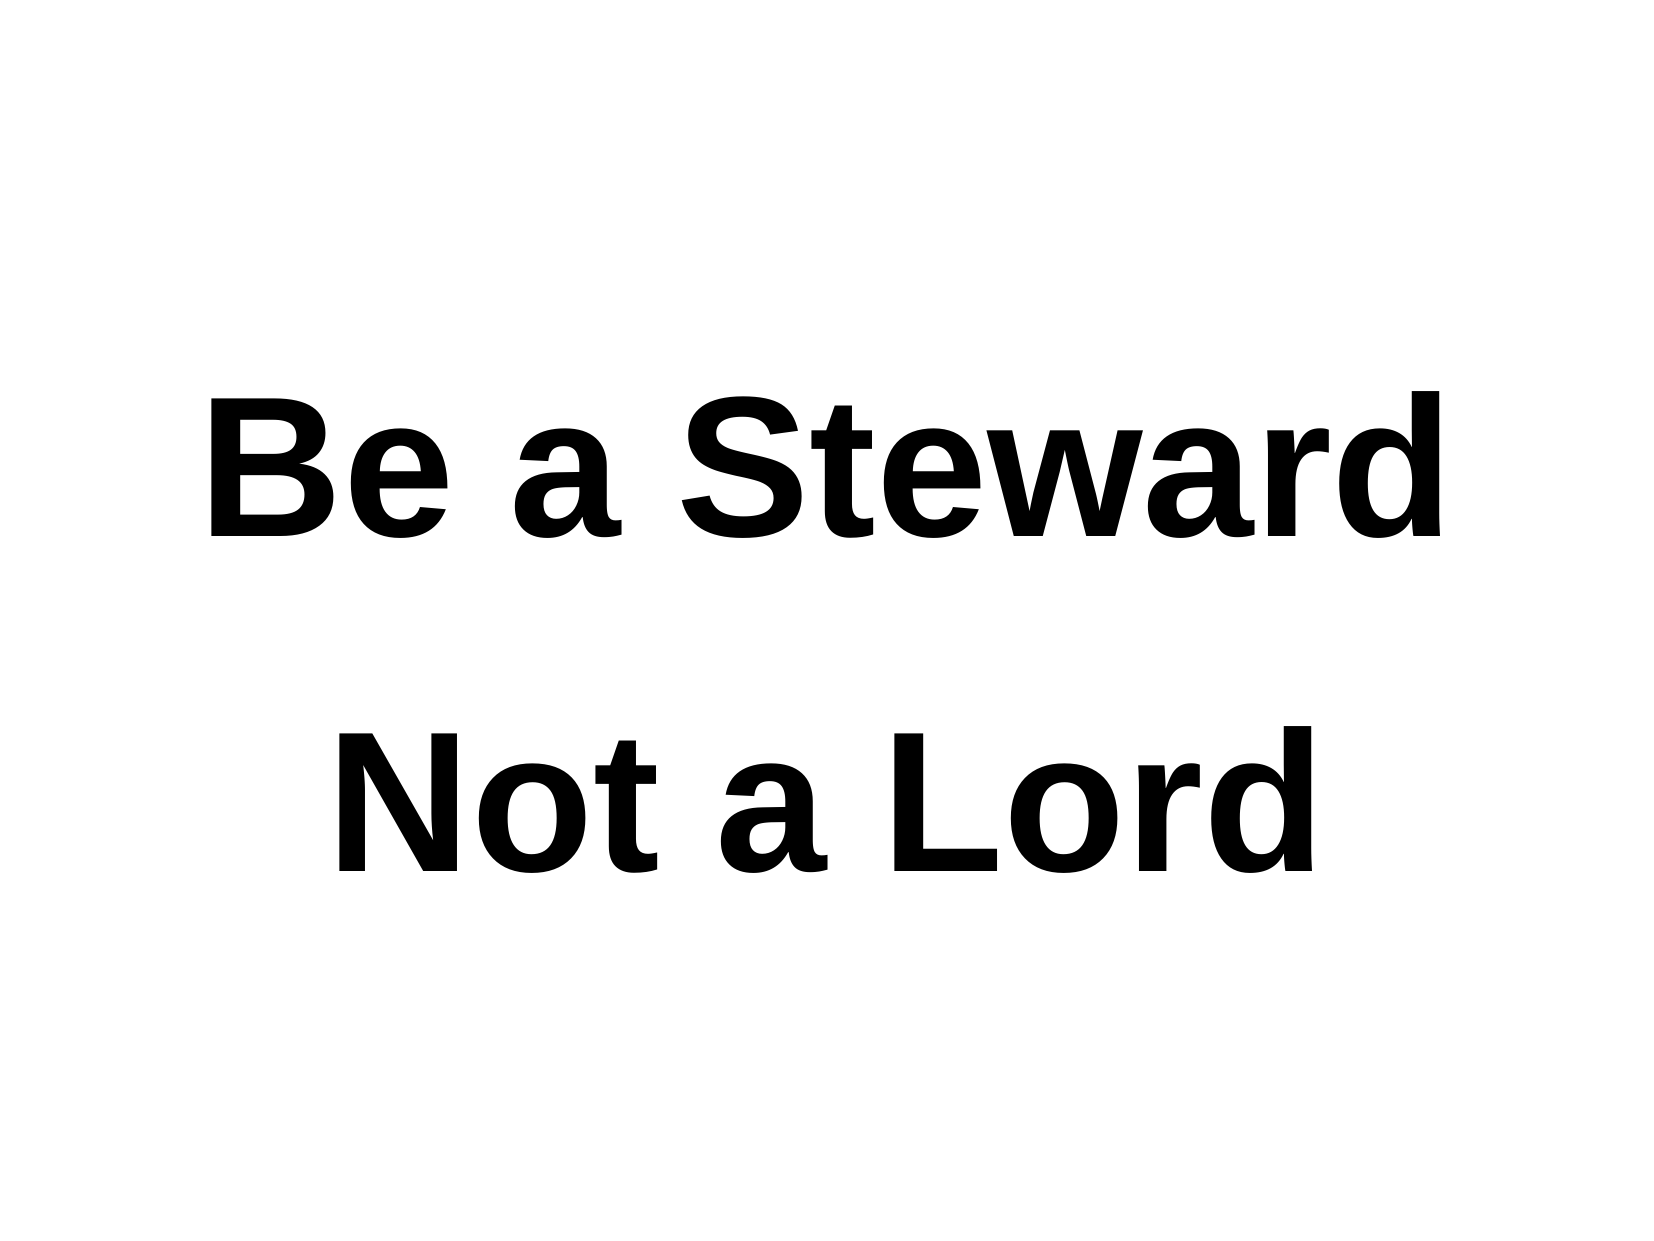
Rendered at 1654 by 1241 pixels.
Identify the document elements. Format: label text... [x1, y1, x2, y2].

title Be a Steward Not a Lord [82, 307, 1571, 851]
